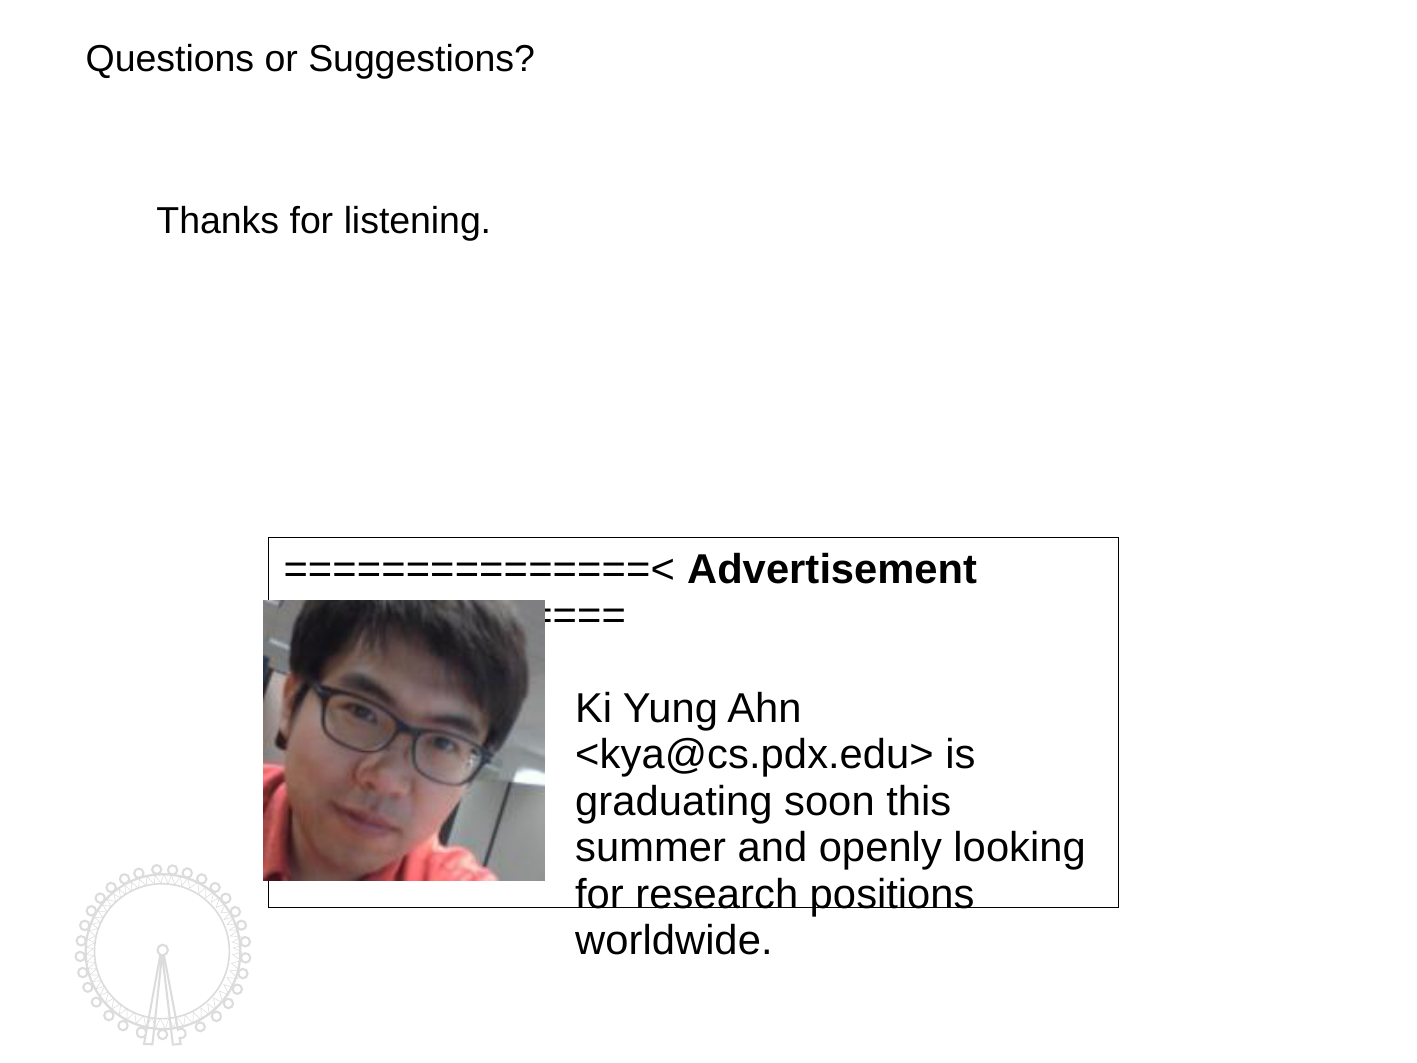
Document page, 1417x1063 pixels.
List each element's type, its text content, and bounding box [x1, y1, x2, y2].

title Questions or Suggestions? [70, 30, 1346, 155]
picture [263, 600, 545, 882]
subtitle Thanks for listening. [141, 192, 1276, 360]
subtitle ===============< Advertisement >============= Ki Yung Ahn <kya@cs.pdx.edu> is graduating soon this summer and openly looking for research positions worldwide. [268, 537, 1119, 908]
